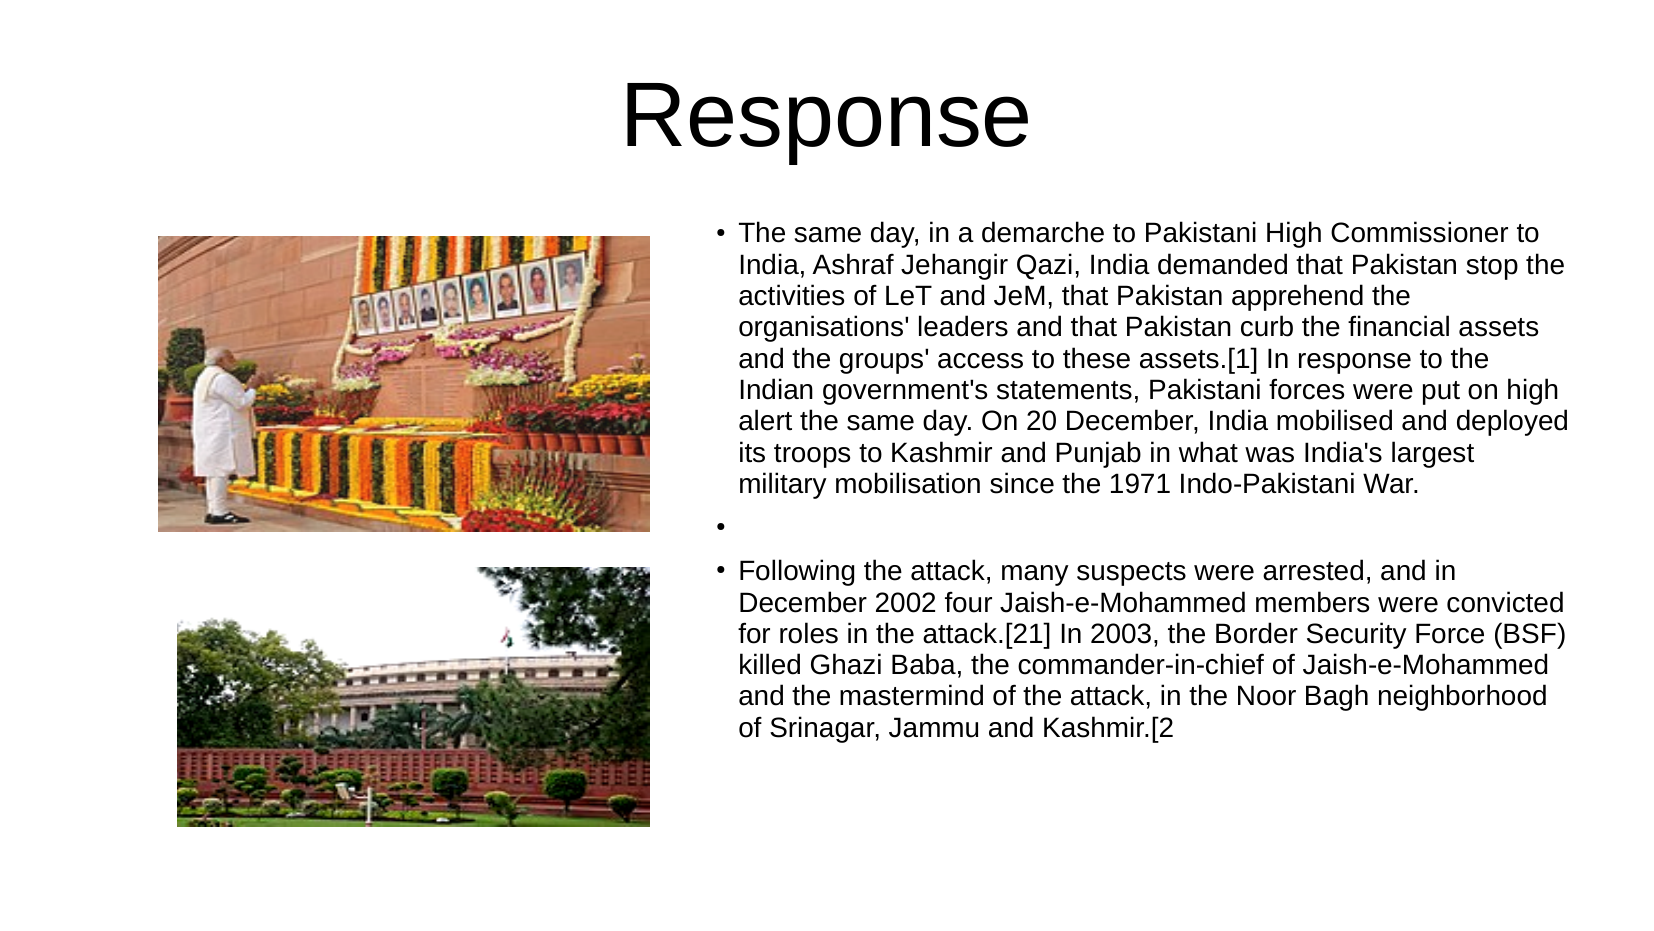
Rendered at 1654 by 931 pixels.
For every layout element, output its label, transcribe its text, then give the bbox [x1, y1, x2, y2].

picture [158, 236, 650, 532]
title Response [82, 37, 1571, 193]
picture [177, 567, 650, 827]
list The same day, in a demarche to Pakistani High Commissioner to India, Ashraf Jehangir Qazi, India demanded that Pakistan stop the activities of LeT and JeM, that Pakistan apprehend the organisations' leaders and that Pakistan curb the financial assets and the groups' access to these assets.[1] In response to the Indian government's statements, Pakistani forces were put on high alert the same day. On 20 December, India mobilised and deployed its troops to Kashmir and Punjab in what was India's largest military mobilisation since the 1971 Indo-Pakistani War. Following the attack, many suspects were arrested, and in December 2002 four Jaish-e-Mohammed members were convicted for roles in the attack.[21] In 2003, the Border Security Force (BSF) killed Ghazi Baba, the commander-in-chief of Jaish-e-Mohammed and the mastermind of the attack, in the Noor Bagh neighborhood of Srinagar, Jammu and Kashmir.[2 [708, 217, 1571, 758]
